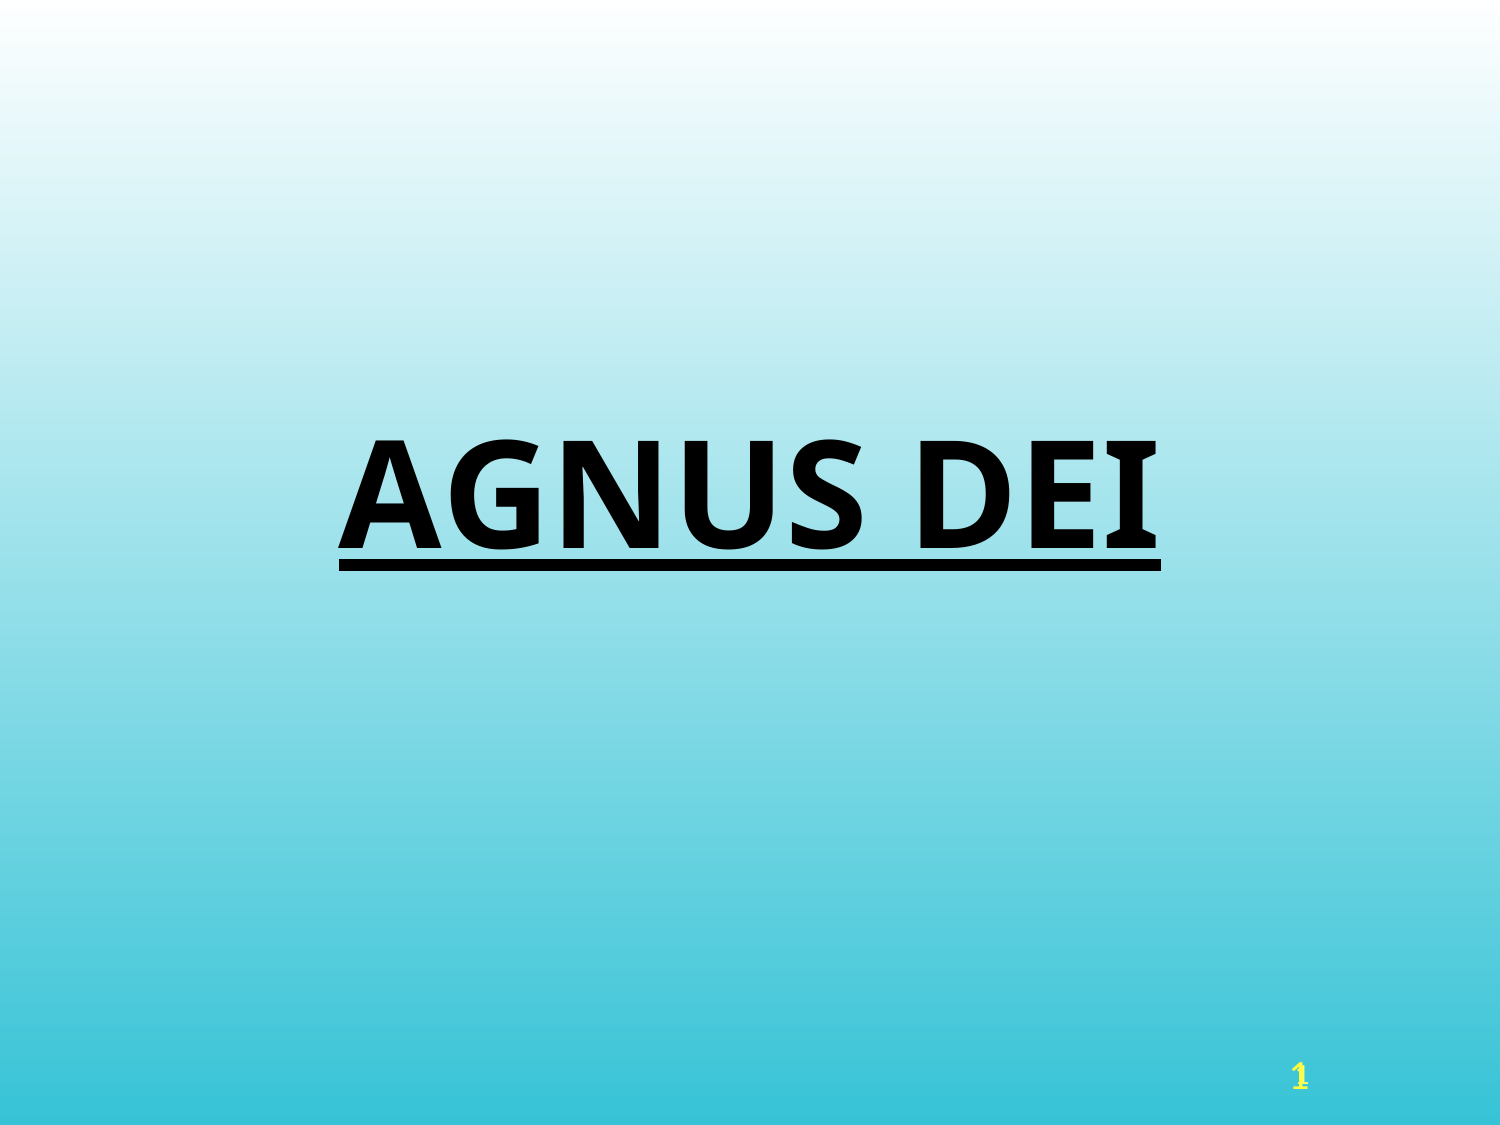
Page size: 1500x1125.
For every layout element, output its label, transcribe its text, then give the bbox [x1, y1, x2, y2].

text_box AGNUS DEI [0, 278, 1500, 698]
text_box <número> [974, 1042, 1325, 1103]
